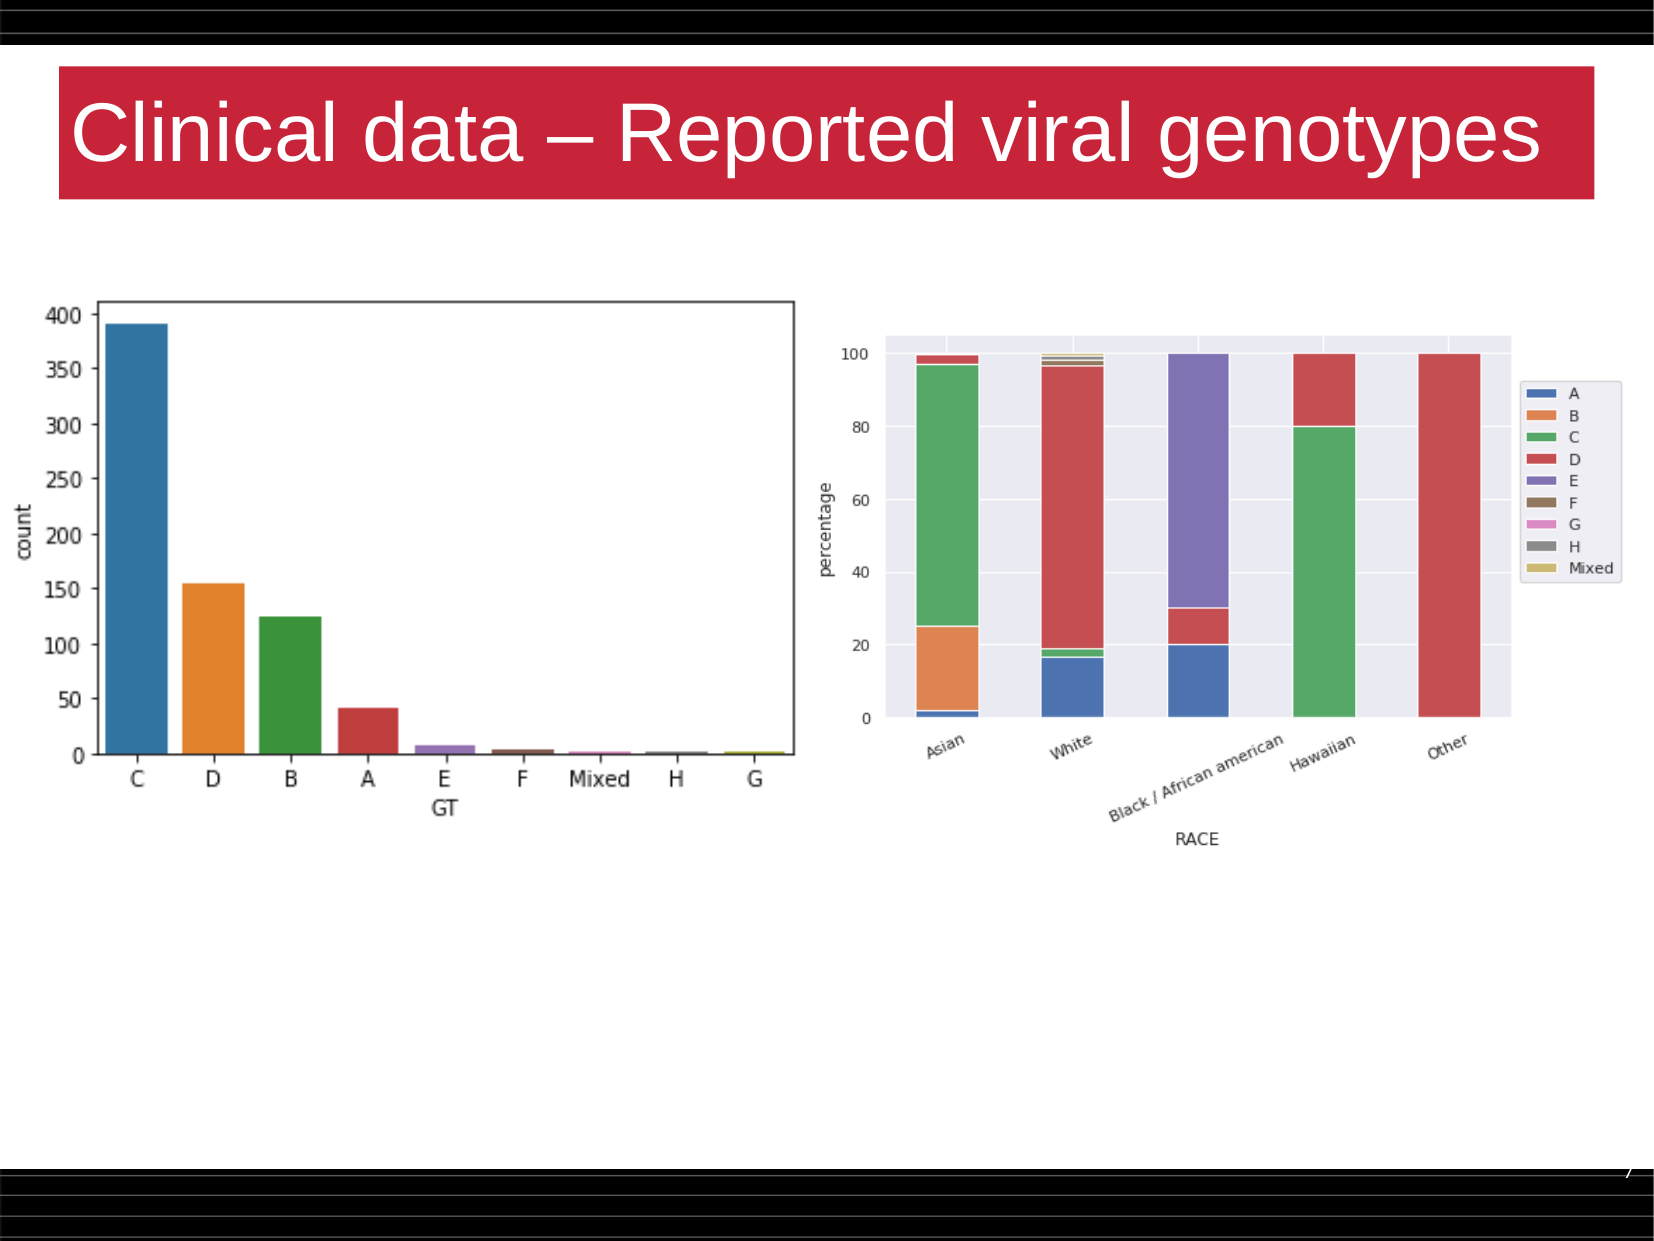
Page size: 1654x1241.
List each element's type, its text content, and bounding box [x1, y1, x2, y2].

picture [0, 289, 1631, 858]
picture [0, 1169, 1654, 1241]
picture [0, 0, 1654, 45]
title Clinical data – Reported viral genotypes [59, 66, 1595, 200]
